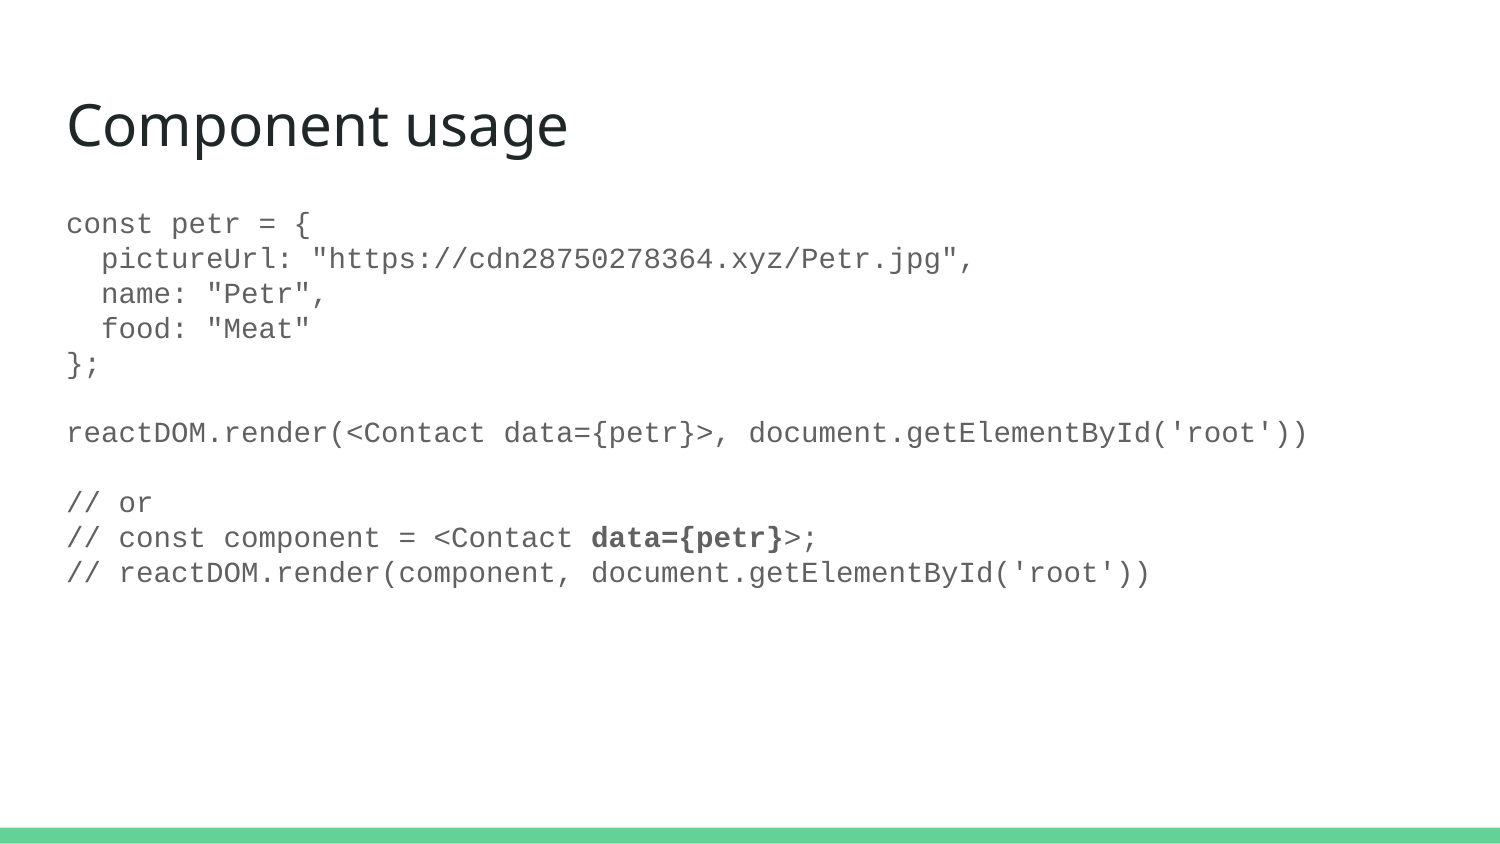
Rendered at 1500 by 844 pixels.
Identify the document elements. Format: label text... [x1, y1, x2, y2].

list const petr = { pictureUrl: "https://cdn28750278364.xyz/Petr.jpg", name: "Petr", food: "Meat" }; reactDOM.render(<Contact data={petr}>, document.getElementById('root')) // or // const component = <Contact data={petr}>; // reactDOM.render(component, document.getElementById('root')) [51, 189, 1449, 750]
title Component usage [51, 72, 1449, 167]
